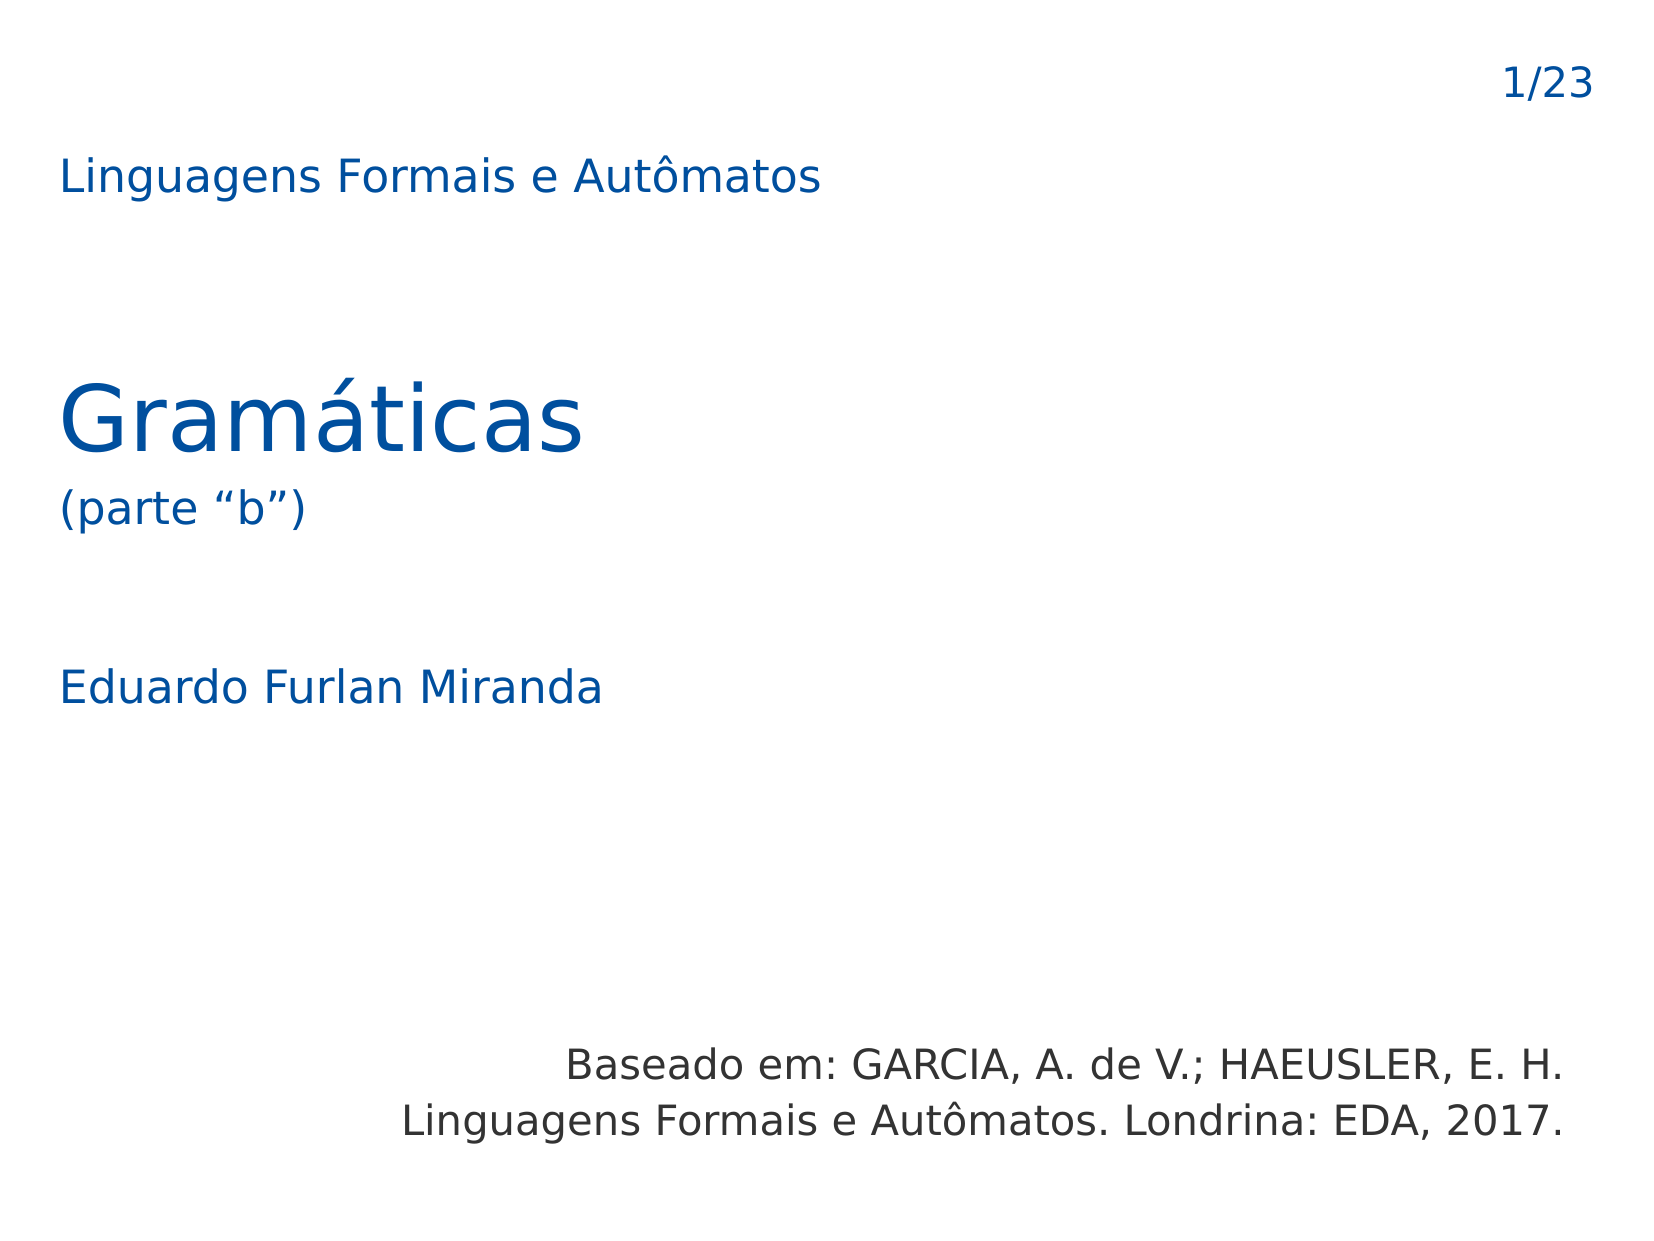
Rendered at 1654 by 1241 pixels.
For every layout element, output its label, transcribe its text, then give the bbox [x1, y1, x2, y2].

list Baseado em: GARCIA, A. de V.; HAEUSLER, E. H. Linguagens Formais e Autômatos. Londrina: EDA, 2017. [366, 1033, 1565, 1211]
list Linguagens Formais e Autômatos Gramáticas (parte “b”) Eduardo Furlan Miranda [59, 141, 1625, 1211]
